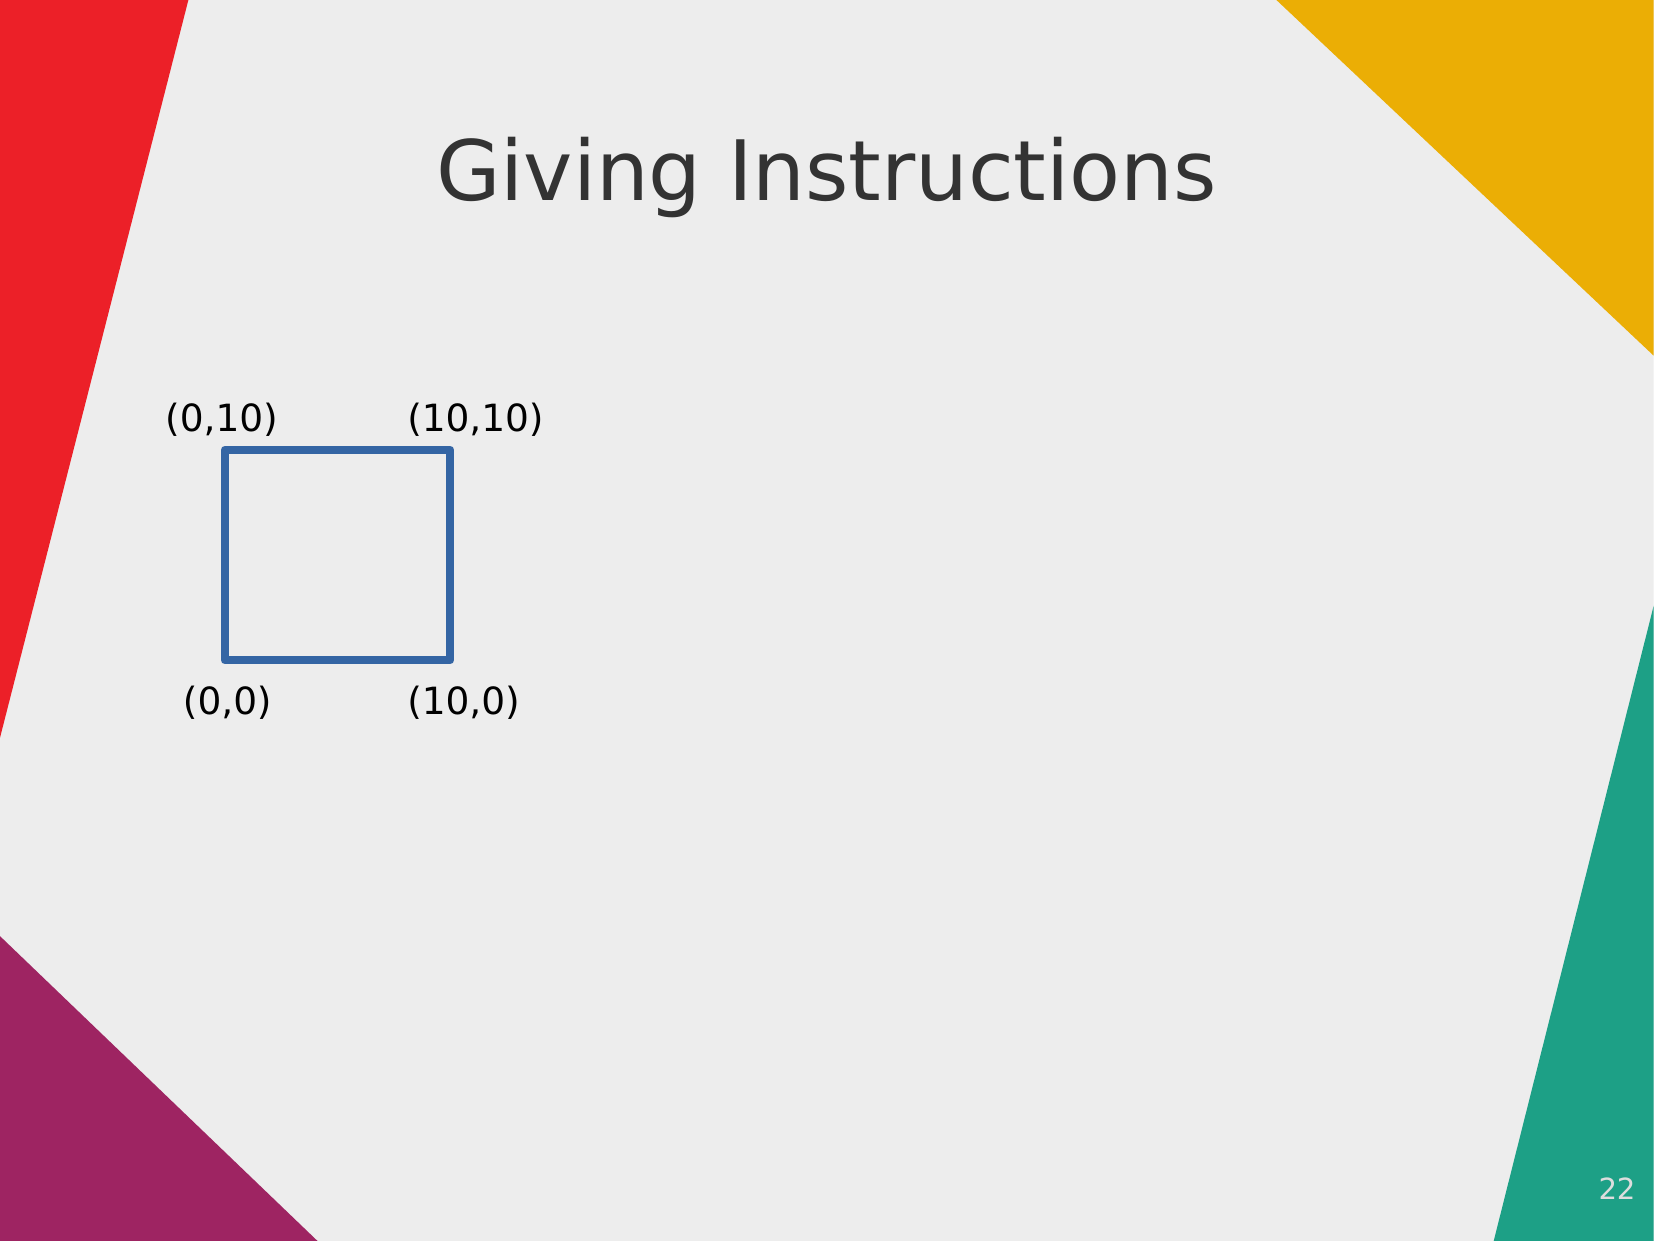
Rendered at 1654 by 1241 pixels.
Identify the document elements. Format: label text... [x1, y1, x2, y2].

text_box (0,10) [150, 388, 343, 491]
text_box (10,0) [392, 672, 541, 775]
text_box (0,0) [168, 672, 289, 775]
text_box (10,10) [392, 388, 586, 491]
title Giving Instructions [114, 73, 1539, 271]
